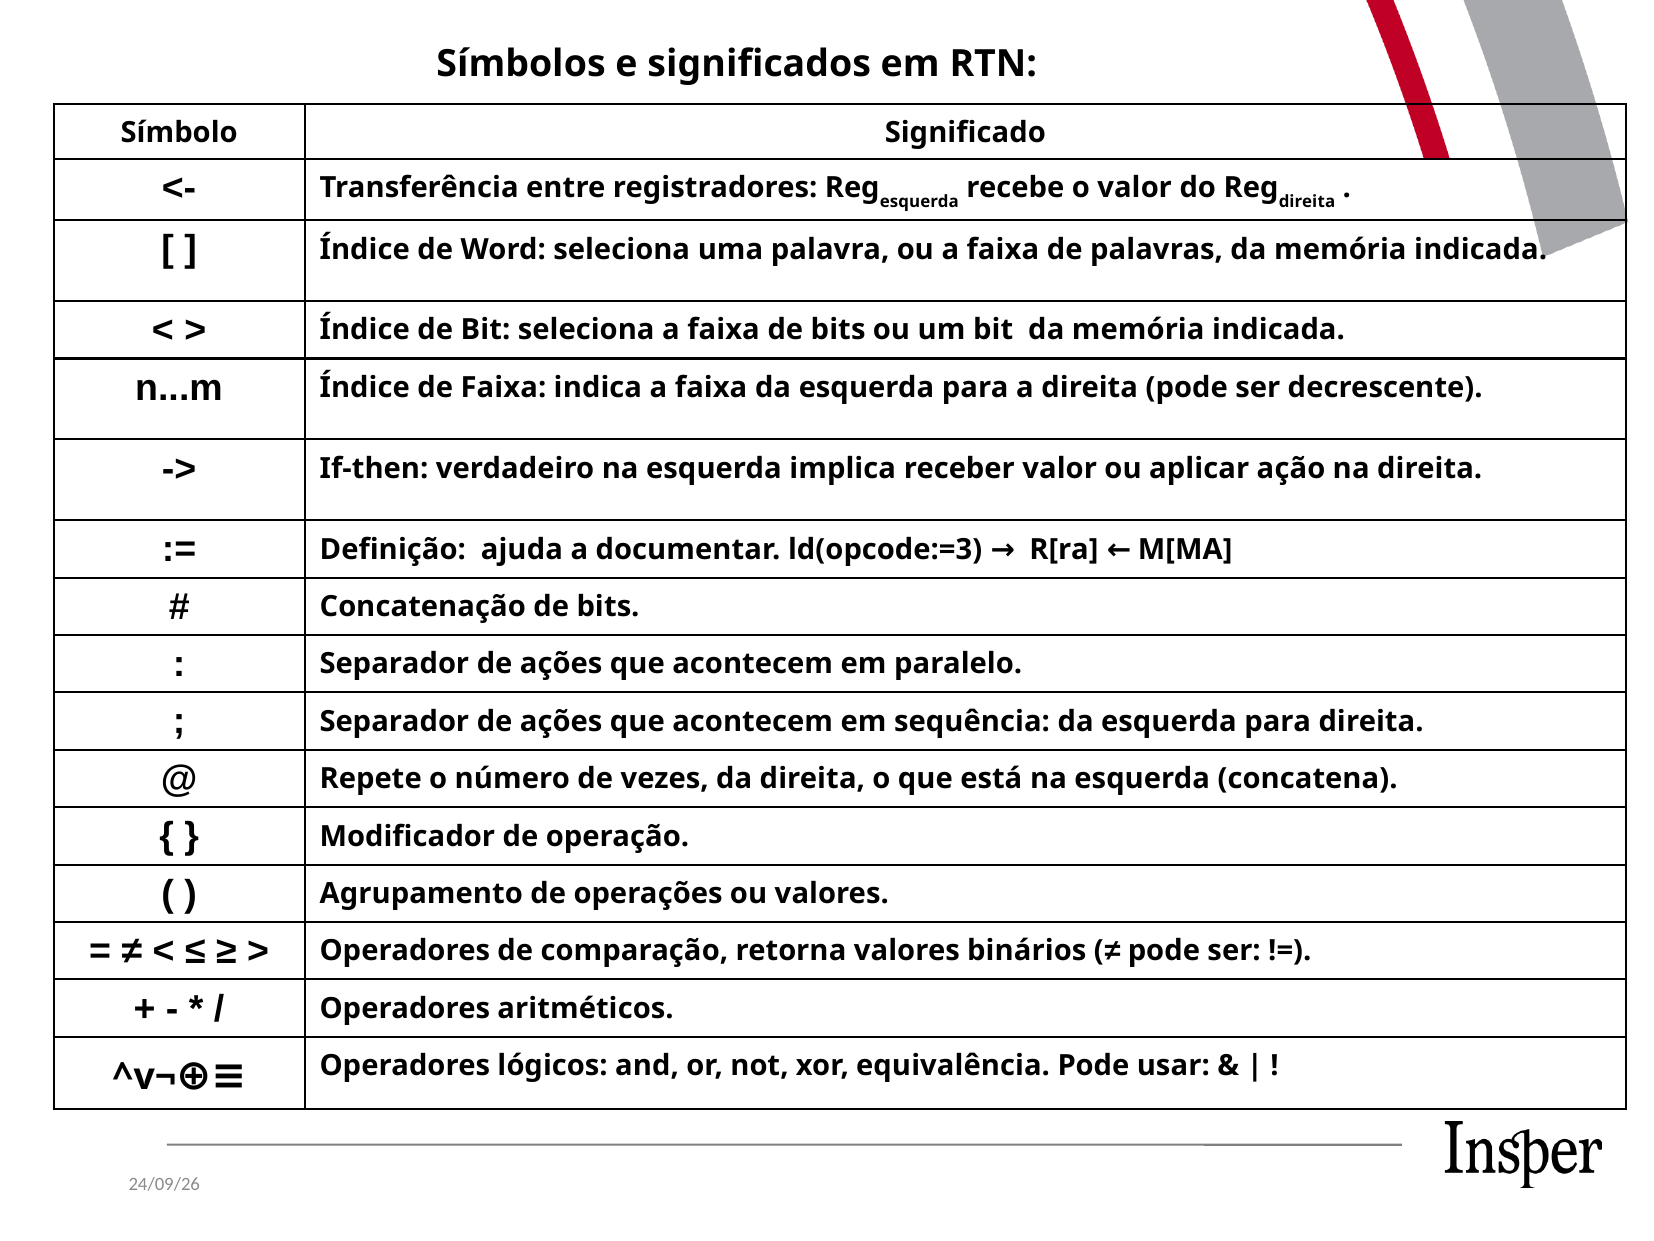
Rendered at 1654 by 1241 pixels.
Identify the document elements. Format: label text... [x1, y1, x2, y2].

text_box Símbolos e significados em RTN: [421, 29, 1163, 90]
table_cell Separador de ações que acontecem em sequência: da esquerda para direita. [306, 693, 1625, 749]
table_cell Definição: ajuda a documentar. ld(opcode:=3) → R[ra] ← M[MA] [306, 521, 1625, 577]
table_cell Operadores lógicos: and, or, not, xor, equivalência. Pode usar: & | ! [306, 1038, 1625, 1108]
table_cell Transferência entre registradores: Regesquerda recebe o valor do Regdireita . [306, 160, 1625, 219]
table_cell Repete o número de vezes, da direita, o que está na esquerda (concatena). [306, 751, 1625, 806]
table_cell Índice de Word: seleciona uma palavra, ou a faixa de palavras, da memória indicada. [306, 221, 1625, 300]
table_cell + - * / [55, 980, 304, 1036]
table_cell Operadores de comparação, retorna valores binários (≠ pode ser: !=). [306, 923, 1625, 978]
table_cell Agrupamento de operações ou valores. [306, 866, 1625, 921]
table_cell Modificador de operação. [306, 808, 1625, 864]
table_cell Separador de ações que acontecem em paralelo. [306, 636, 1625, 691]
table_header Significado [306, 105, 1625, 158]
table_cell # [55, 579, 304, 634]
table_cell = ≠ < ≤ ≥ > [55, 923, 304, 978]
table_cell Índice de Faixa: indica a faixa da esquerda para a direita (pode ser decrescente). [306, 360, 1625, 438]
table_cell @ [55, 751, 304, 806]
table_cell ; [55, 693, 304, 749]
table_cell n...m [55, 360, 304, 438]
table_cell := [55, 521, 304, 577]
table_cell Concatenação de bits. [306, 579, 1625, 634]
table_cell ( ) [55, 866, 304, 921]
table_cell -> [55, 440, 304, 519]
table_cell [ ] [55, 221, 304, 300]
table_cell ^v¬⊕≡ [55, 1038, 304, 1108]
table_cell { } [55, 808, 304, 864]
table_cell Operadores aritméticos. [306, 980, 1625, 1036]
table_cell <- [55, 160, 304, 219]
table_cell If-then: verdadeiro na esquerda implica receber valor ou aplicar ação na direita. [306, 440, 1625, 519]
table_cell Índice de Bit: seleciona a faixa de bits ou um bit da memória indicada. [306, 302, 1625, 357]
table_cell : [55, 636, 304, 691]
table_header Símbolo [55, 105, 304, 158]
table_cell < > [55, 302, 304, 357]
